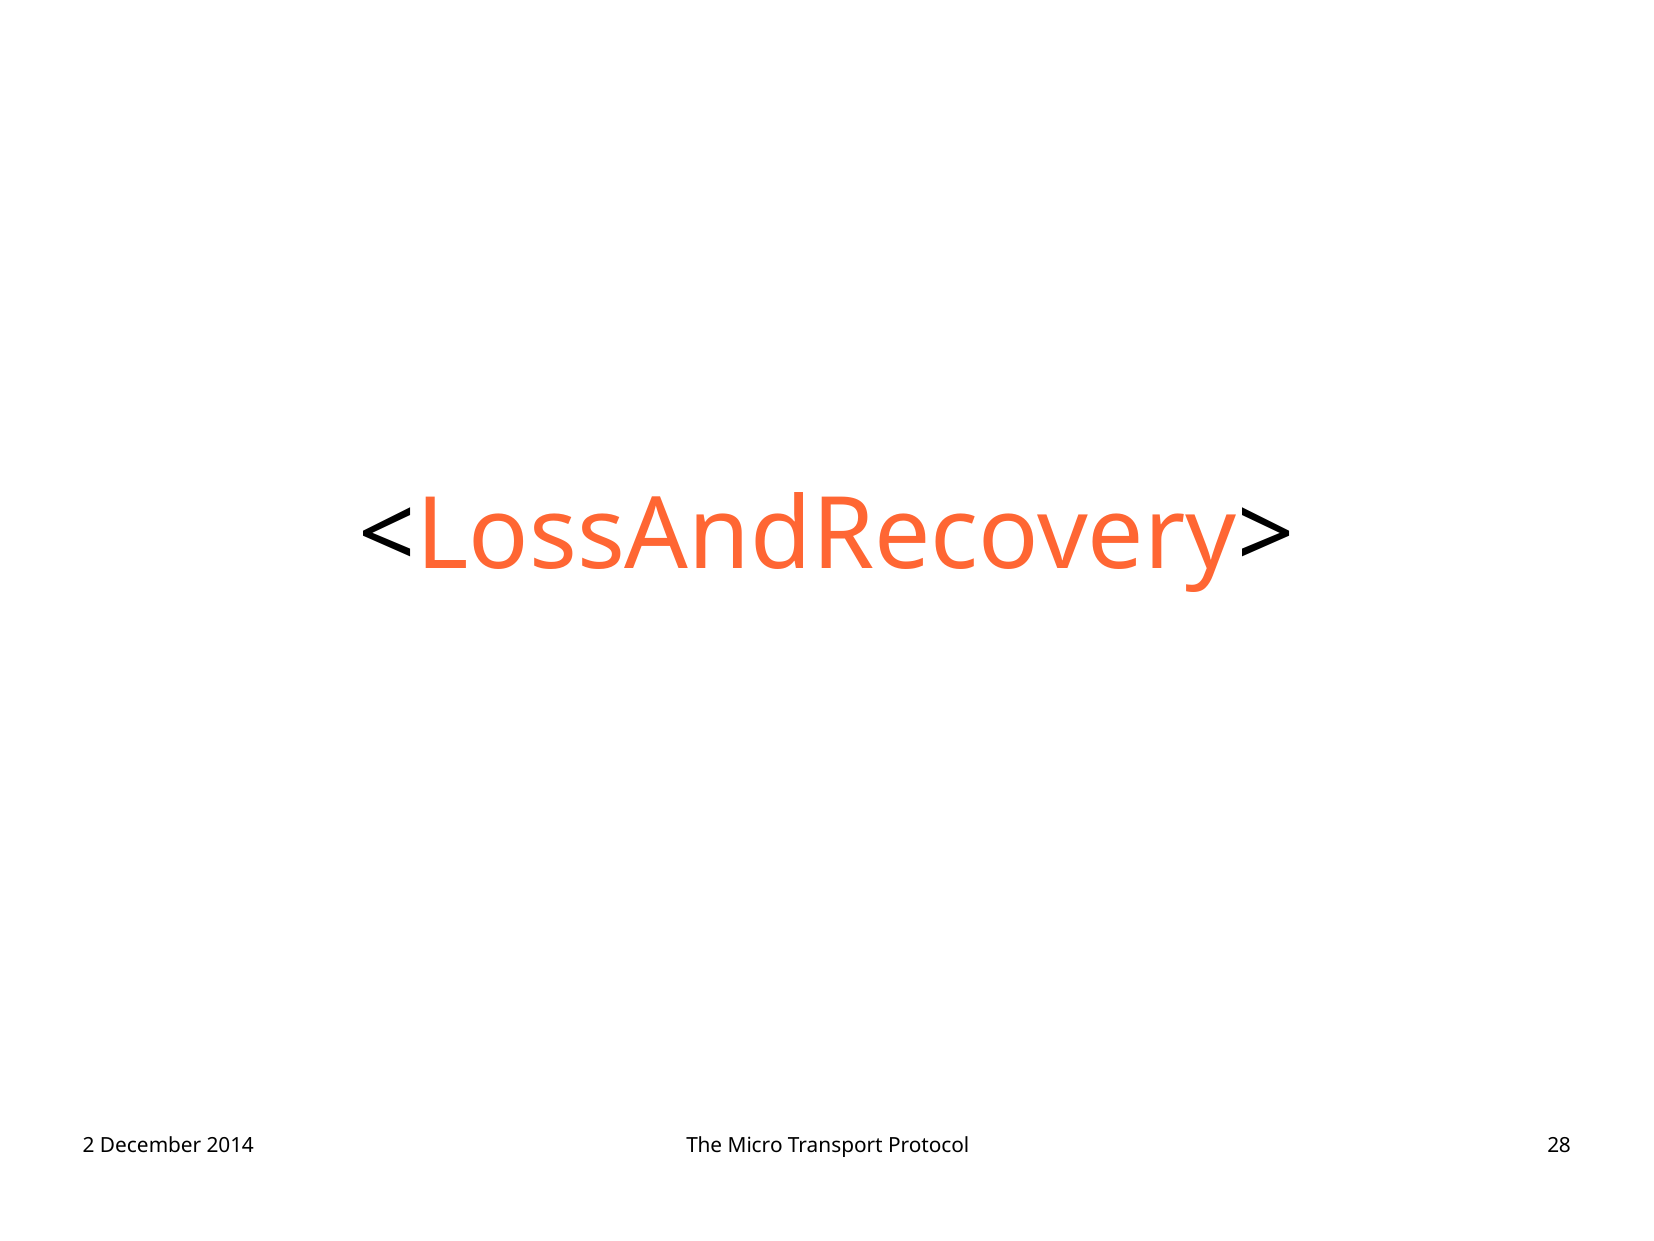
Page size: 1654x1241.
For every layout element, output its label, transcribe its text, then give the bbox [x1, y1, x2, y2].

subtitle <LossAndRecovery> [82, 49, 1571, 1010]
